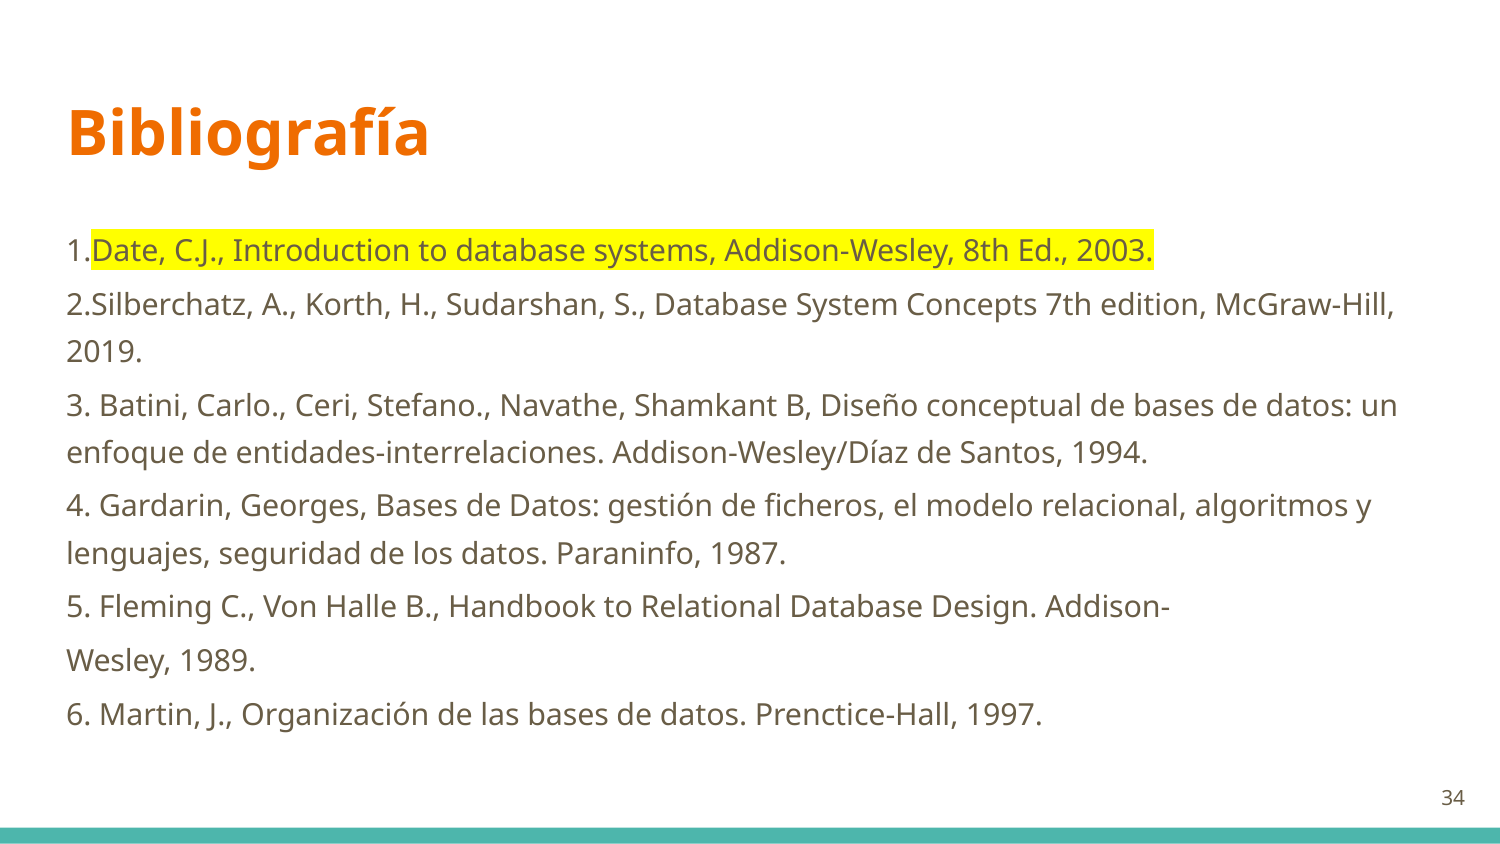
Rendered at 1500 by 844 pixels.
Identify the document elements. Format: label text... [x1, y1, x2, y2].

title Bibliografía [51, 72, 1449, 189]
slide_number <number> [1389, 764, 1480, 830]
list 1.Date, C.J., Introduction to database systems, Addison-Wesley, 8th Ed., 2003. 2.Silberchatz, A., Korth, H., Sudarshan, S., Database System Concepts 7th edition, McGraw-Hill, 2019. 3. Batini, Carlo., Ceri, Stefano., Navathe, Shamkant B, Diseño conceptual de bases de datos: un enfoque de entidades-interrelaciones. Addison-Wesley/Díaz de Santos, 1994. 4. Gardarin, Georges, Bases de Datos: gestión de ficheros, el modelo relacional, algoritmos y lenguajes, seguridad de los datos. Paraninfo, 1987. 5. Fleming C., Von Halle B., Handbook to Relational Database Design. Addison- Wesley, 1989. 6. Martin, J., Organización de las bases de datos. Prenctice-Hall, 1997. [51, 207, 1449, 750]
